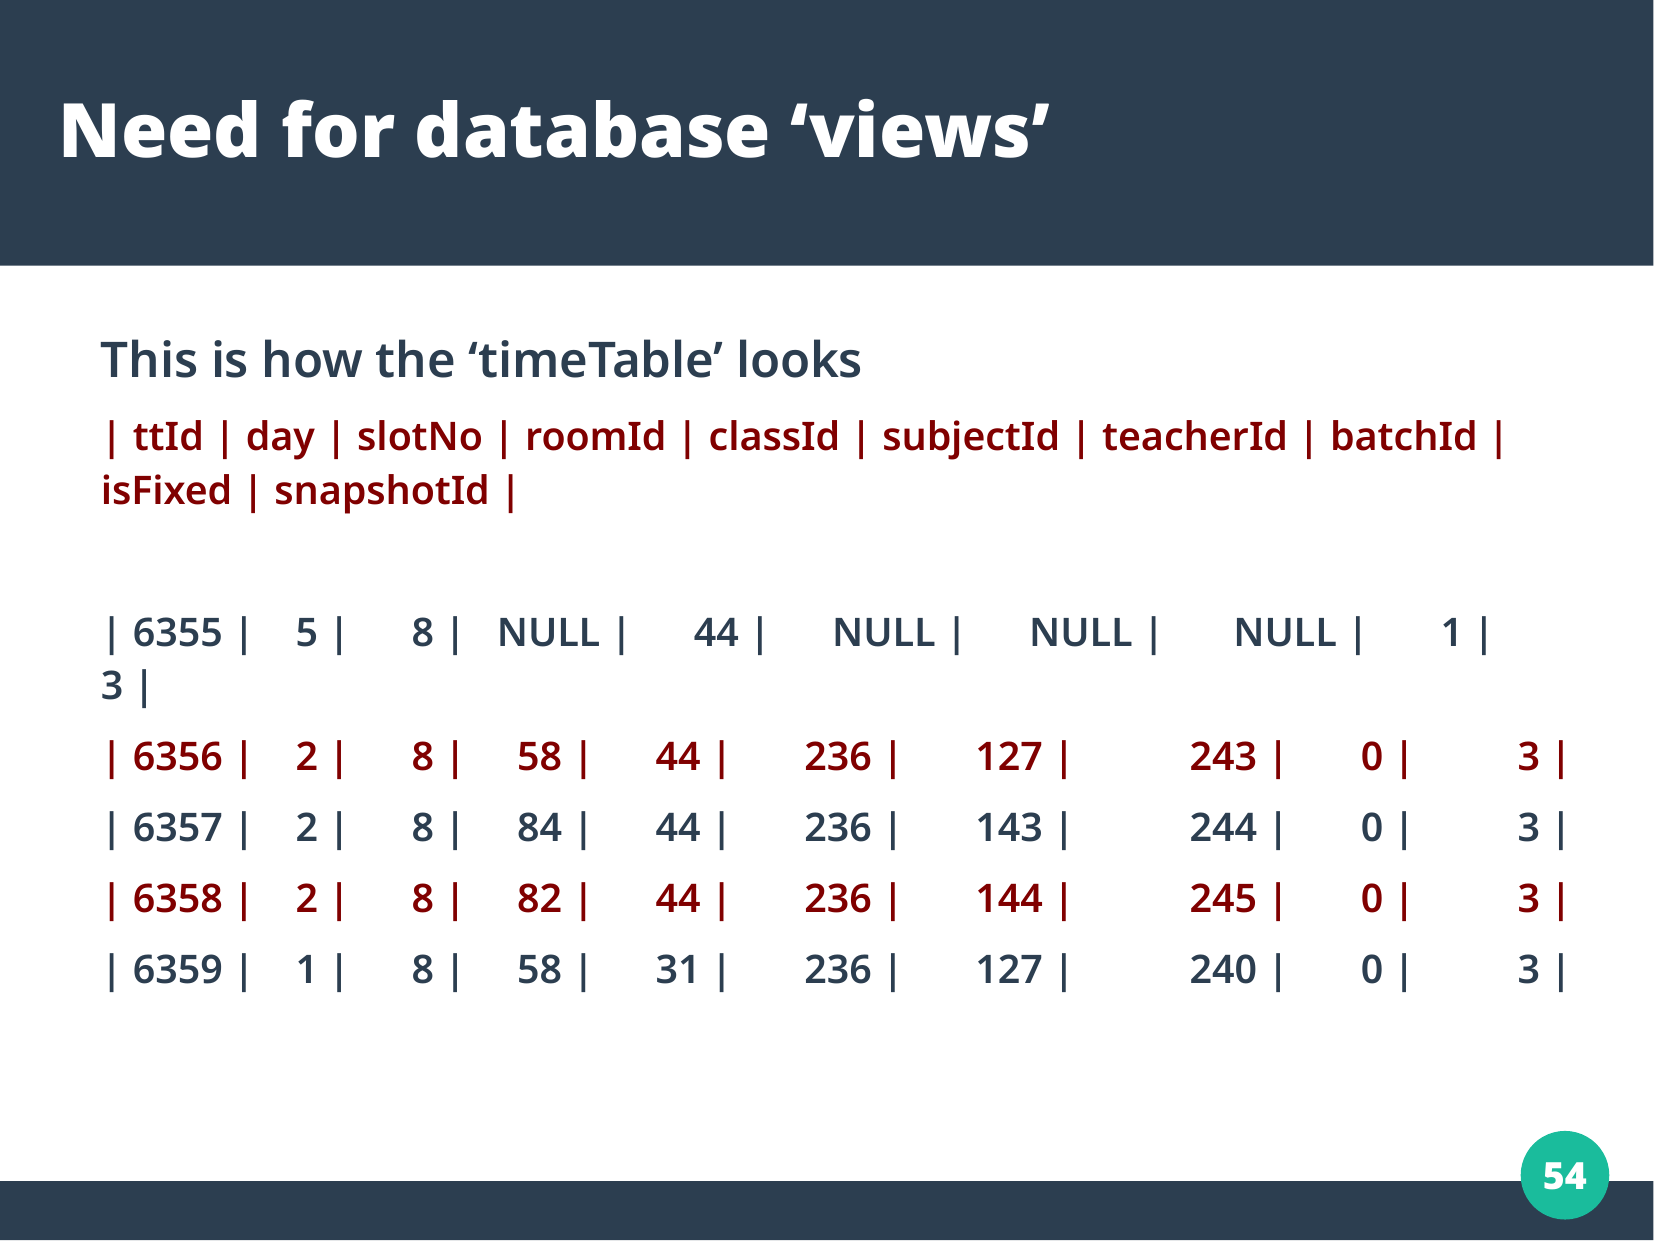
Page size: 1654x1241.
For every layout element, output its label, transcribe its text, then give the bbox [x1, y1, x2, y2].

title Need for database ‘views’ [59, 49, 1595, 207]
list This is how the ‘timeTable’ looks | ttId | day | slotNo | roomId | classId | subjectId | teacherId | batchId | isFixed | snapshotId | | 6355 | 5 | 8 | NULL | 44 | NULL | NULL | NULL | 1 | 3 | | 6356 | 2 | 8 | 58 | 44 | 236 | 127 | 243 | 0 | 3 | | 6357 | 2 | 8 | 84 | 44 | 236 | 143 | 244 | 0 | 3 | | 6358 | 2 | 8 | 82 | 44 | 236 | 144 | 245 | 0 | 3 | | 6359 | 1 | 8 | 58 | 31 | 236 | 127 | 240 | 0 | 3 | [59, 324, 1595, 1152]
